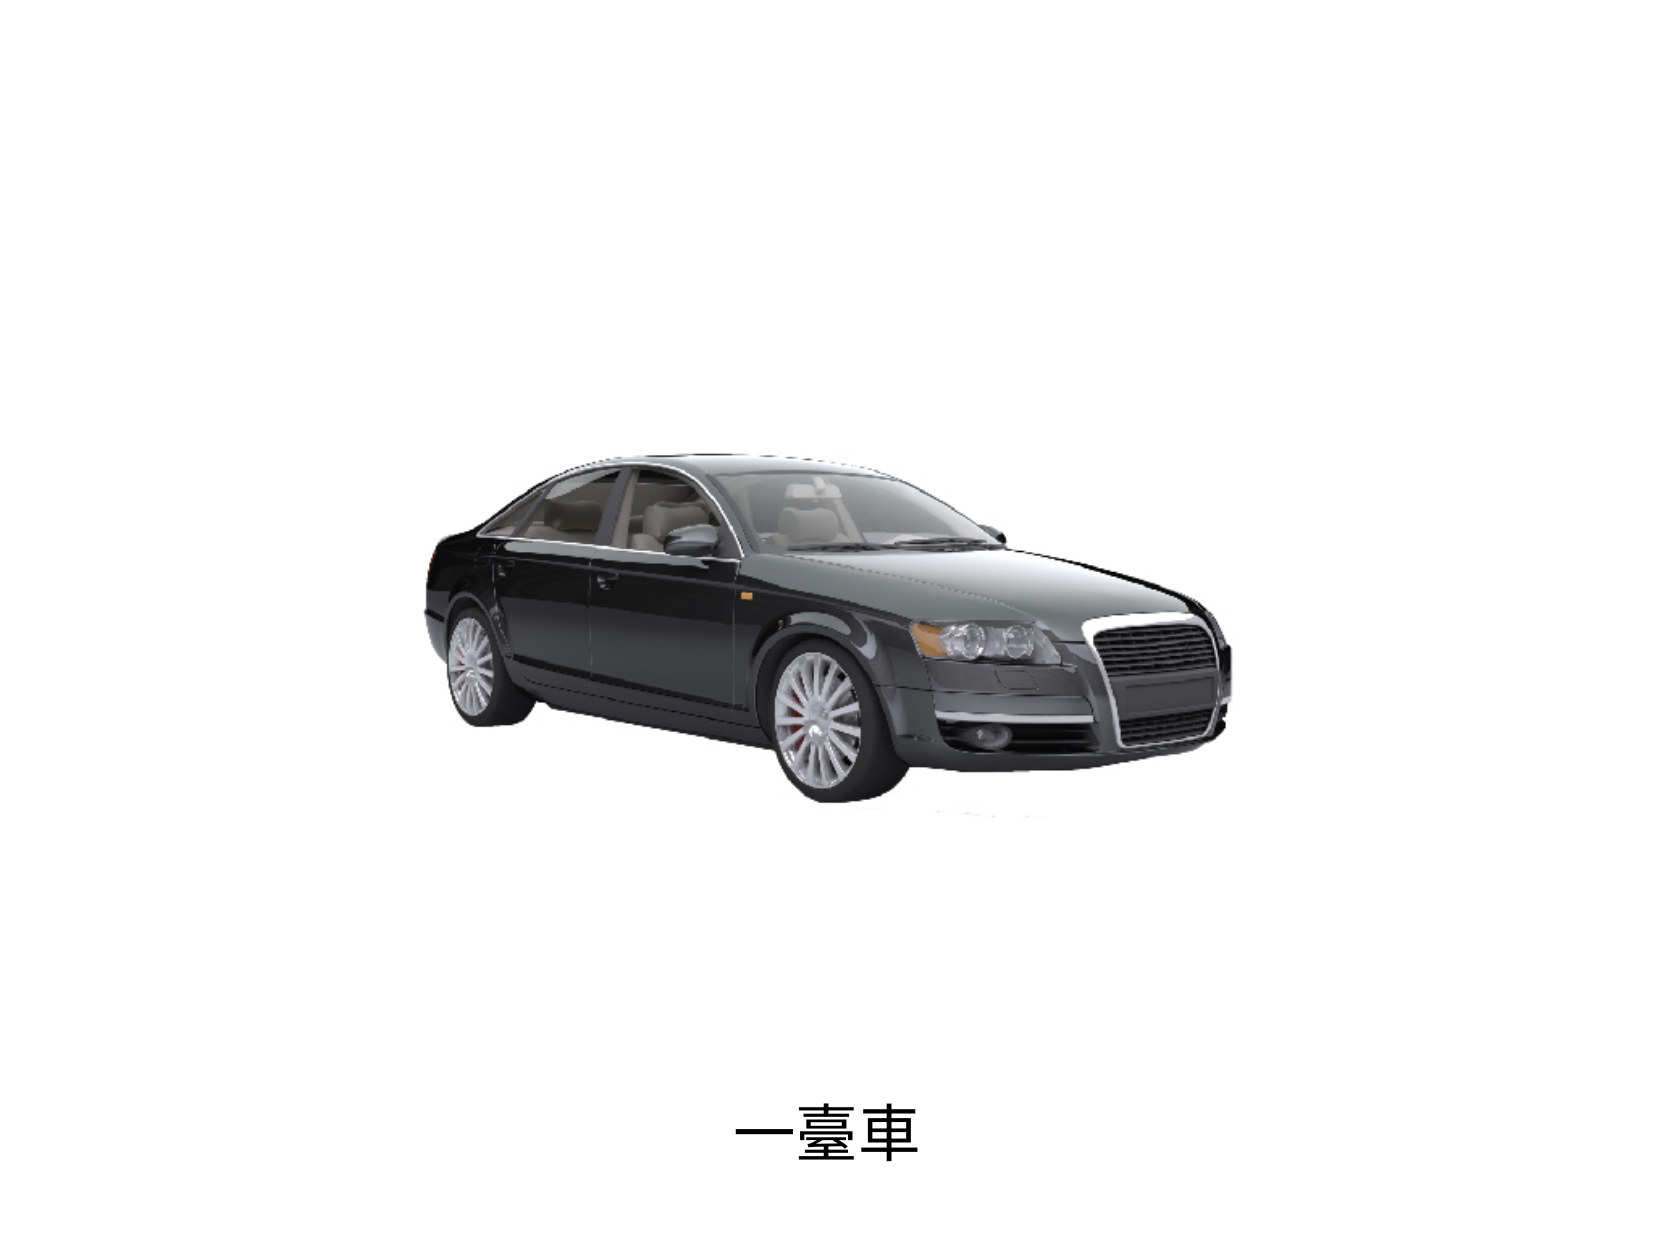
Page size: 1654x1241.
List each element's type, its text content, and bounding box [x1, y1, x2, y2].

picture [0, 0, 1654, 1241]
title 一臺車 [82, 1025, 1571, 1233]
